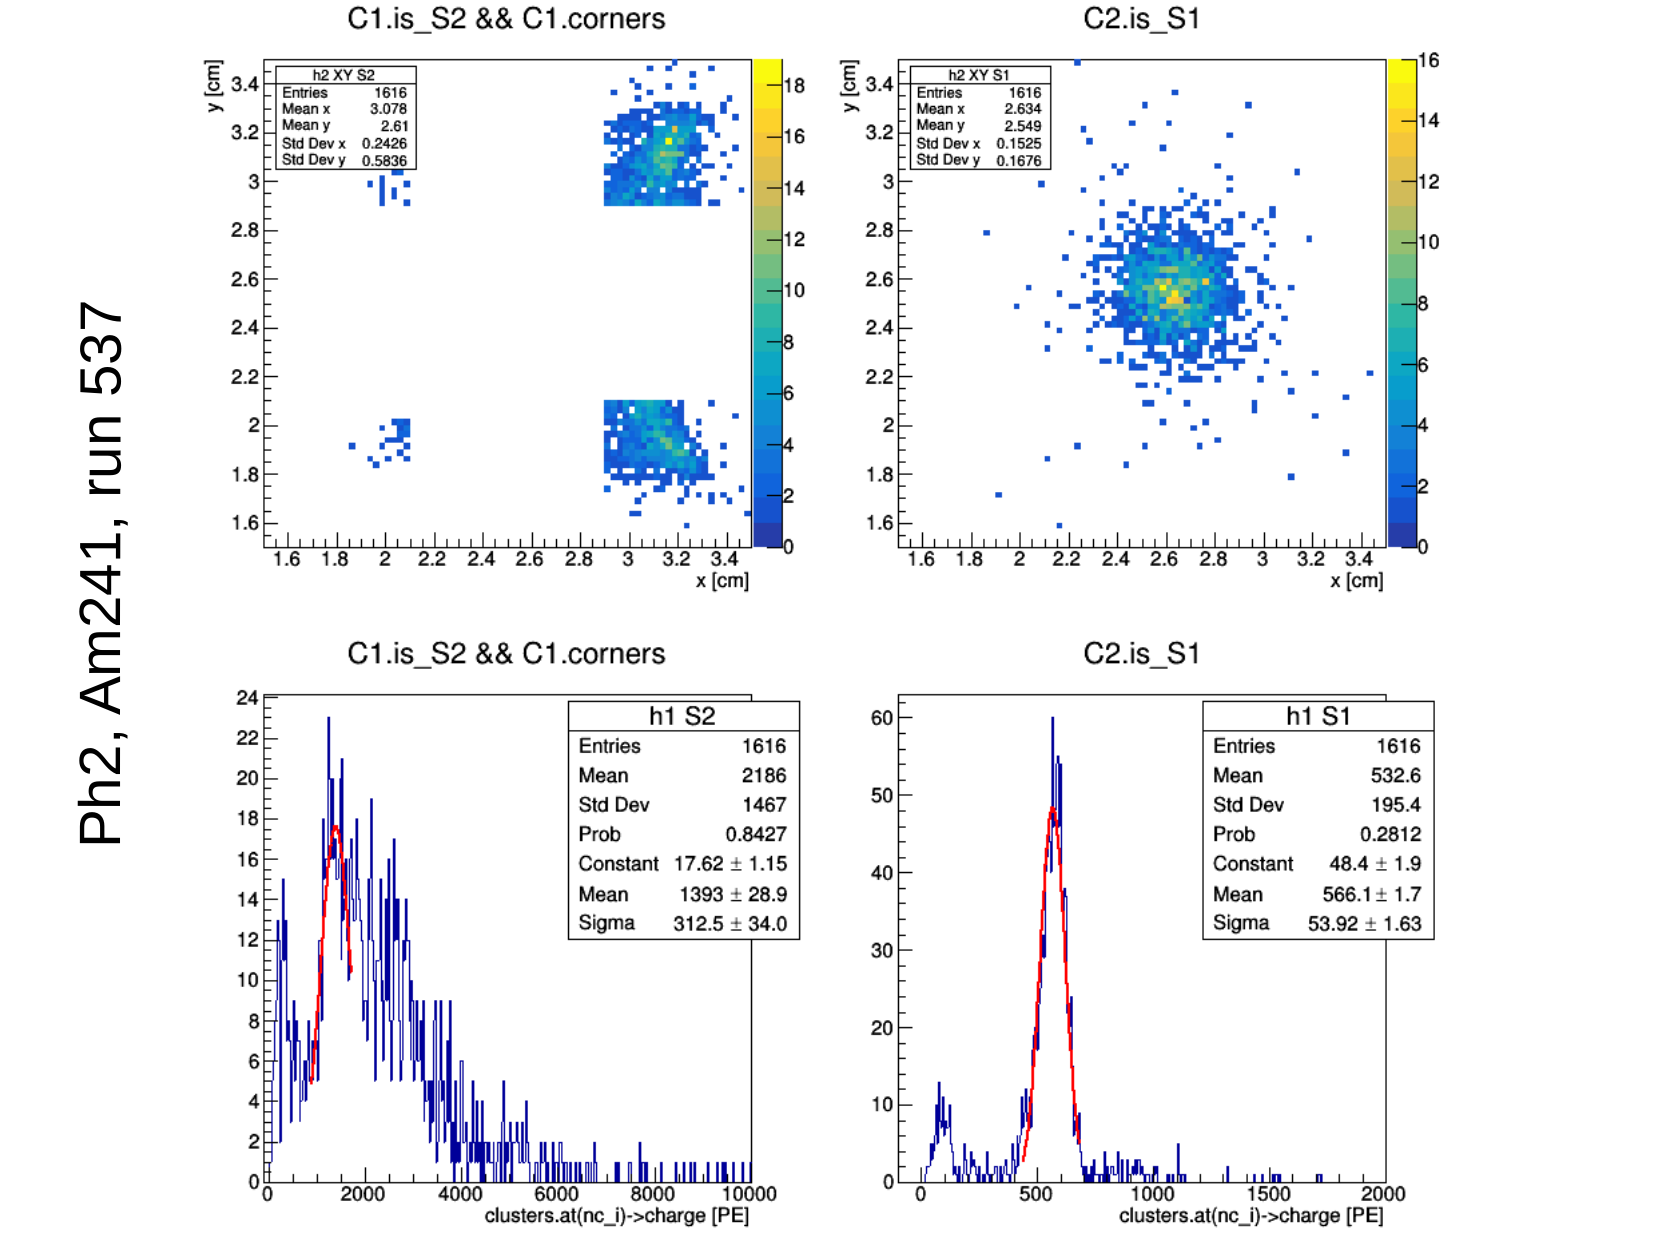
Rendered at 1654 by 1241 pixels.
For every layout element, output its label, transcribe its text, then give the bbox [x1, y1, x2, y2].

text_box Ph2, Am241, run 537 [59, 233, 196, 916]
picture [198, 0, 1455, 1233]
